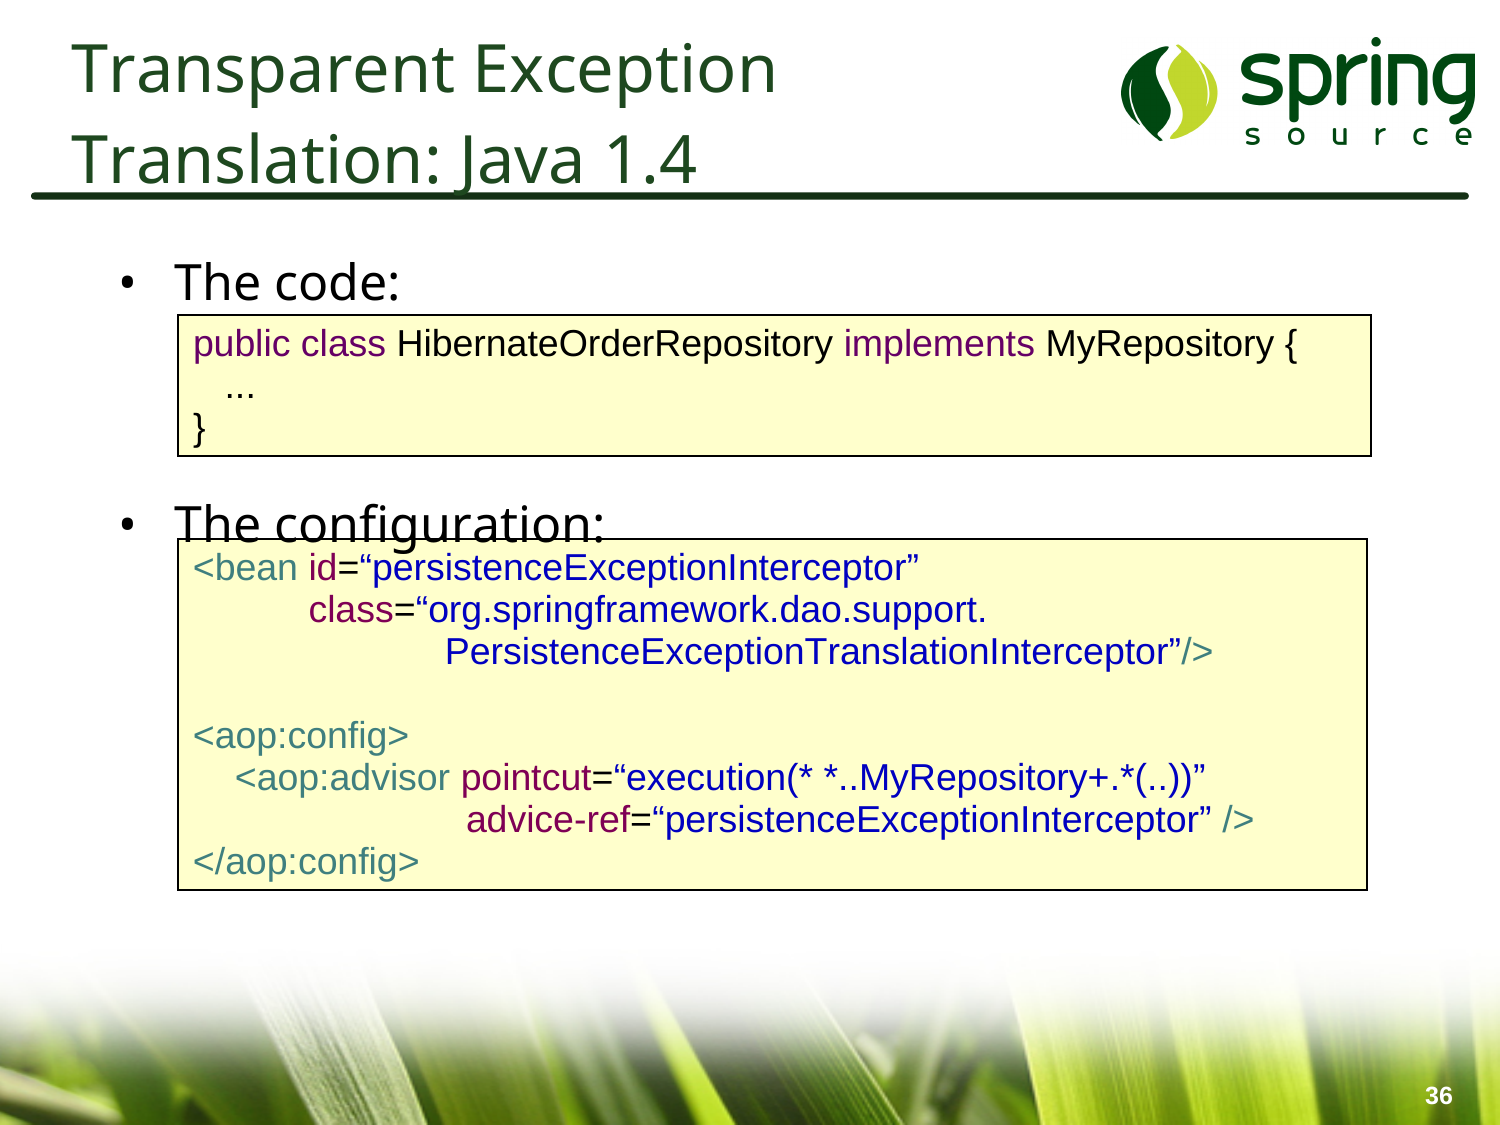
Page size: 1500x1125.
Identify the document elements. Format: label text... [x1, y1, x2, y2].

picture [1121, 37, 1475, 145]
picture [0, 944, 1500, 1125]
title Transparent Exception Translation: Java 1.4 [56, 13, 1089, 191]
text_box <bean id=“persistenceExceptionInterceptor” class=“org.springframework.dao.support. PersistenceExceptionTranslationInterceptor”/> <aop:config> <aop:advisor pointcut=“execution(* *..MyRepository+.*(..))” advice-ref=“persistenceExceptionInterceptor” /> </aop:config> [178, 750, 1368, 891]
list The code: The configuration: [103, 239, 1394, 750]
